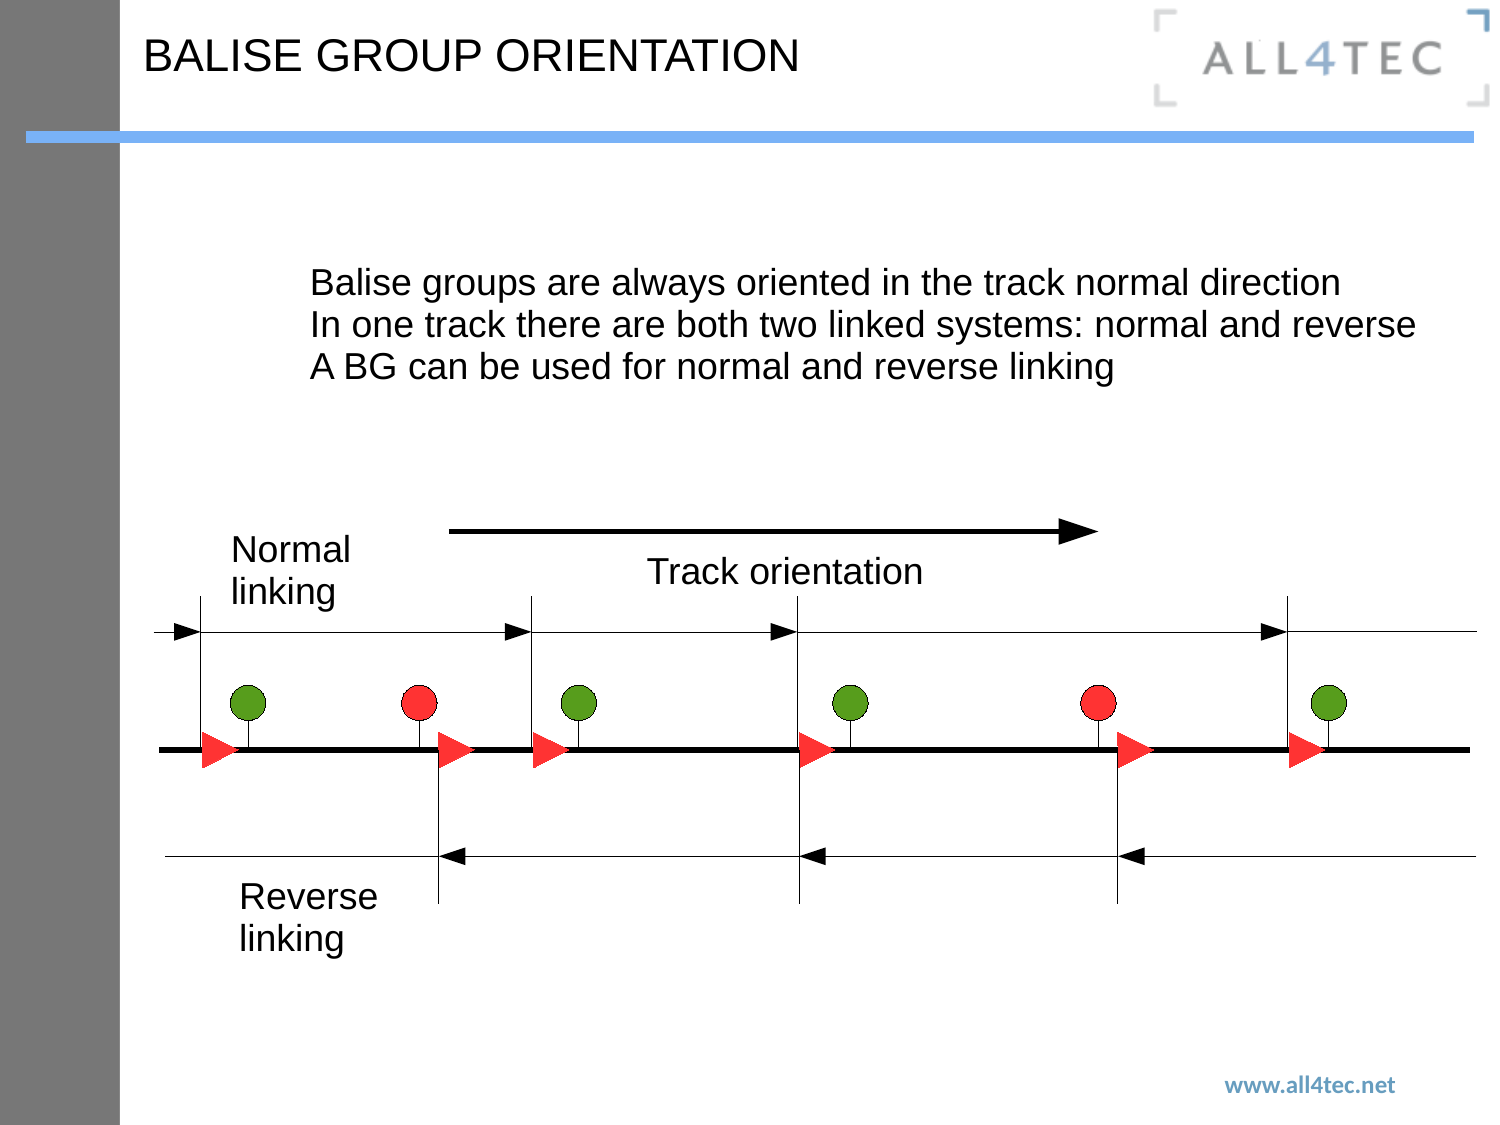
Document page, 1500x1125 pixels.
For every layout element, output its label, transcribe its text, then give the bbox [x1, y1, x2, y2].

picture [1151, 7, 1493, 109]
text_box [230, 685, 266, 721]
text_box Track orientation [631, 543, 939, 601]
text_box [438, 732, 475, 768]
text_box [1080, 685, 1117, 721]
text_box [533, 732, 569, 768]
text_box Balise groups are always oriented in the track normal direction In one track there are both two linked systems: normal and reverse A BG can be used for normal and reverse linking [295, 253, 1433, 395]
text_box [1289, 732, 1325, 768]
text_box [832, 685, 869, 721]
text_box [561, 685, 597, 721]
text_box [1117, 732, 1154, 768]
text_box [401, 685, 438, 721]
text_box [202, 732, 239, 768]
text_box Reverse linking [224, 868, 394, 967]
text_box [799, 732, 835, 768]
text_box Normal linking [216, 521, 367, 621]
title BALISE GROUP ORIENTATION [130, 19, 1152, 114]
text_box [1311, 685, 1347, 721]
